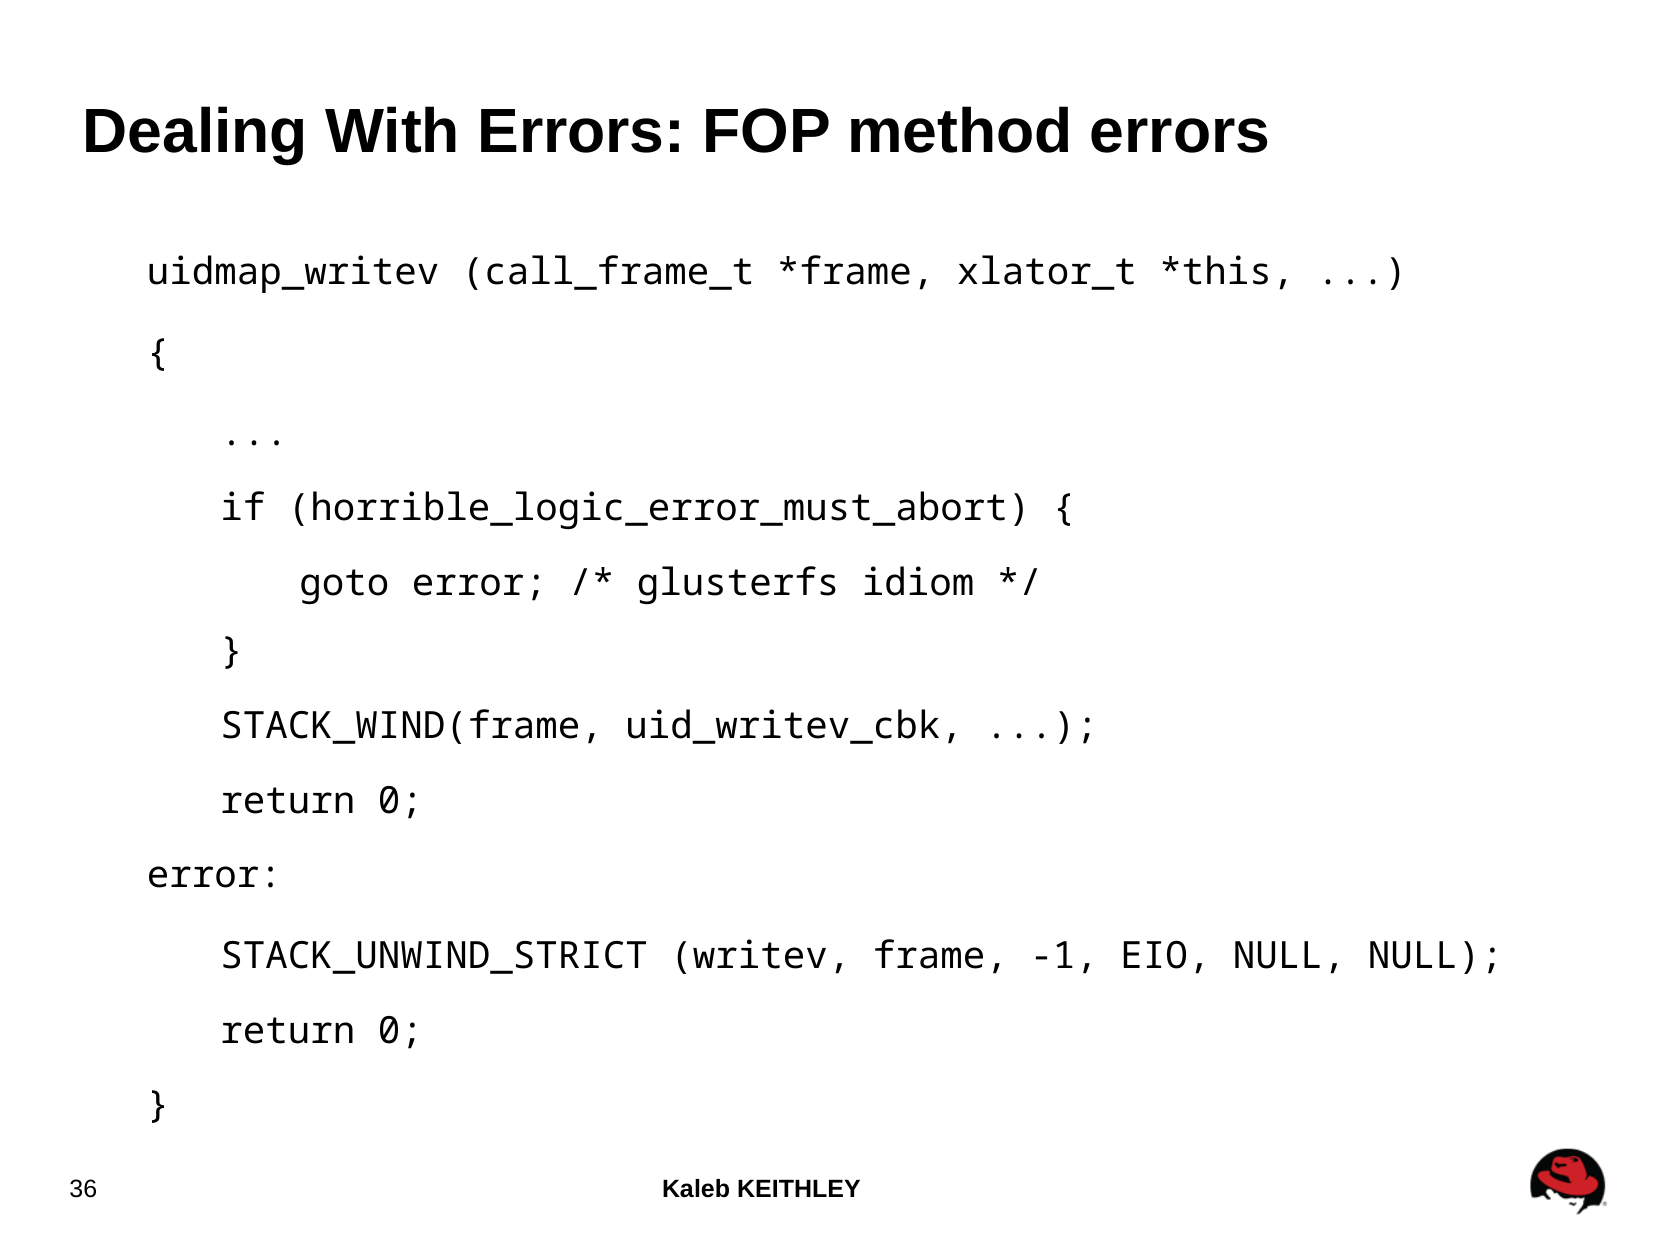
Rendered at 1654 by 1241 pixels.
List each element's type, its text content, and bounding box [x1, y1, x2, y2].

picture [1529, 1146, 1613, 1224]
list uidmap_writev (call_frame_t *frame, xlator_t *this, ...) { ... if (horrible_logic_error_must_abort) { goto error; /* glusterfs idiom */ } STACK_WIND(frame, uid_writev_cbk, ...); return 0; error: STACK_UNWIND_STRICT (writev, frame, -1, EIO, NULL, NULL); return 0; } [86, 244, 1576, 1134]
title Dealing With Errors: FOP method errors [82, 37, 1571, 226]
